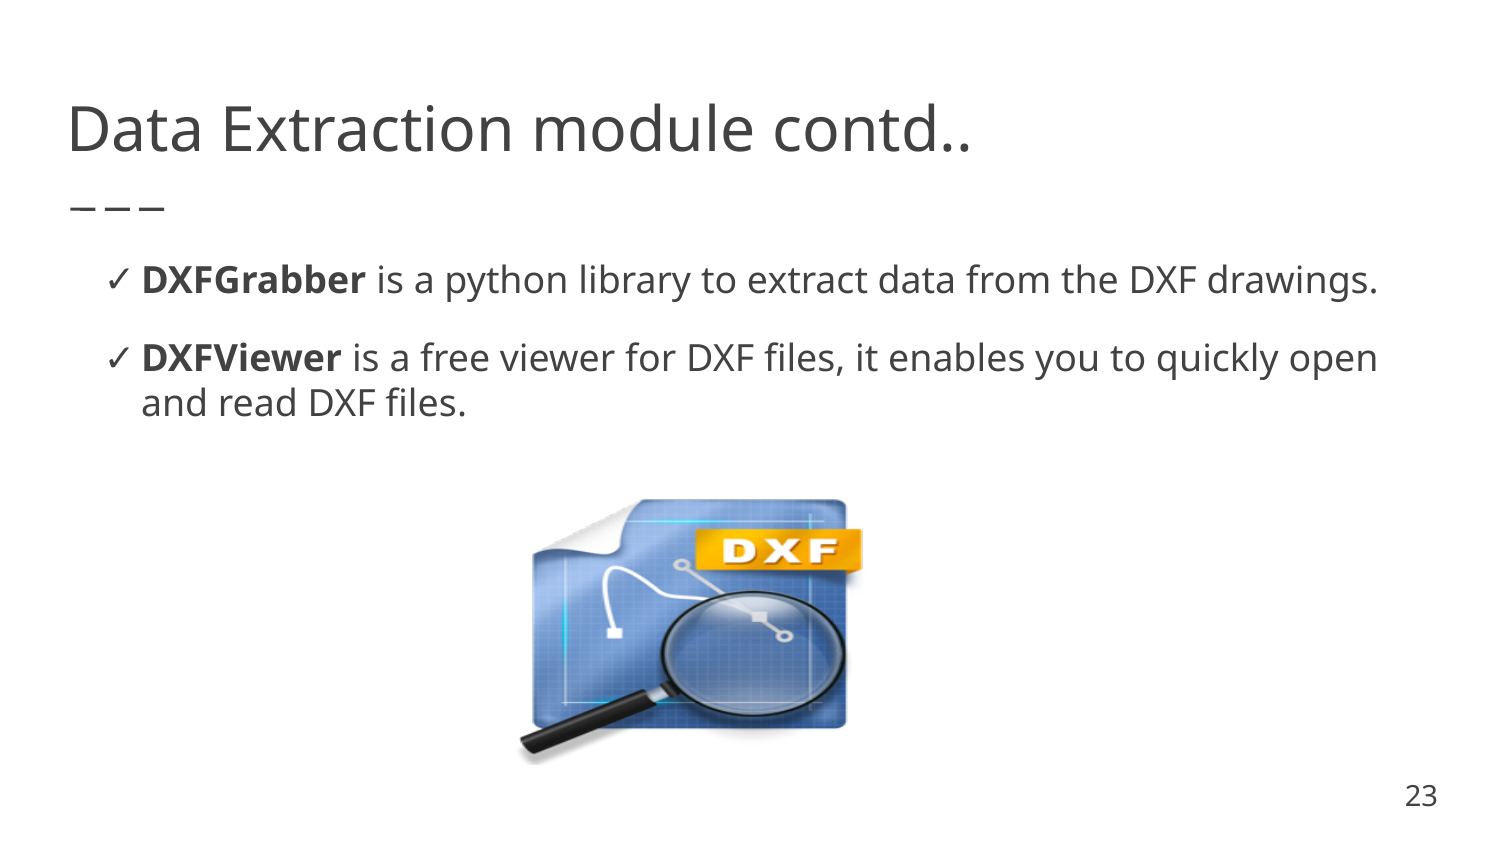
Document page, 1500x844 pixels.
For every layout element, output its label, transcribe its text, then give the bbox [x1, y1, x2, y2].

list DXFGrabber is a python library to extract data from the DXF drawings. DXFViewer is a free viewer for DXF files, it enables you to quickly open and read DXF files. [51, 240, 1449, 750]
slide_number <number> [1389, 764, 1480, 830]
picture [469, 472, 898, 765]
title Data Extraction module contd.. [51, 59, 1449, 180]
